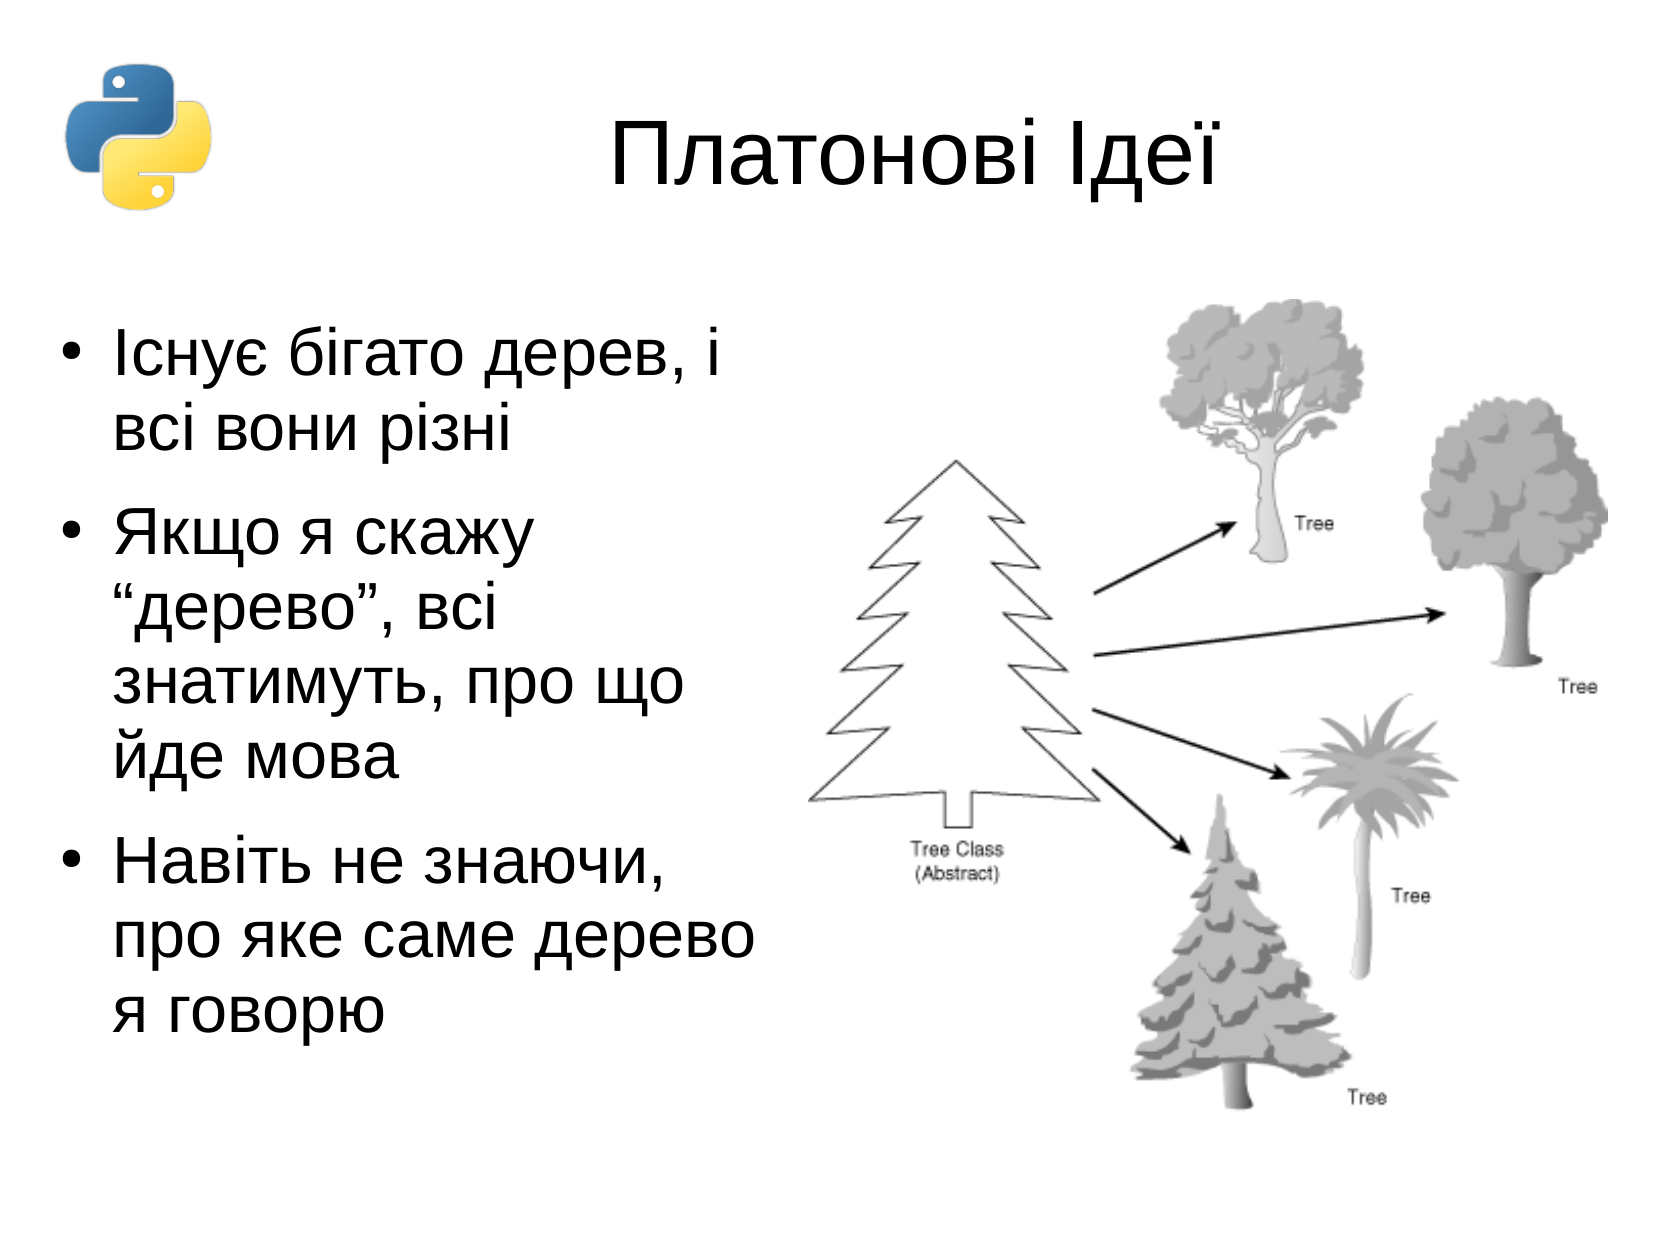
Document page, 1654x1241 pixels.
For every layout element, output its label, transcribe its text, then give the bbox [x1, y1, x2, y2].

picture [808, 299, 1608, 1141]
picture [33, 32, 244, 244]
title Платонові Ідеї [270, 49, 1561, 257]
list Існує бігато дерев, і всі вони різні Якщо я скажу “дерево”, всі знатимуть, про що йде мова Навіть не знаючи, про яке саме дерево я говорю [41, 315, 766, 1156]
